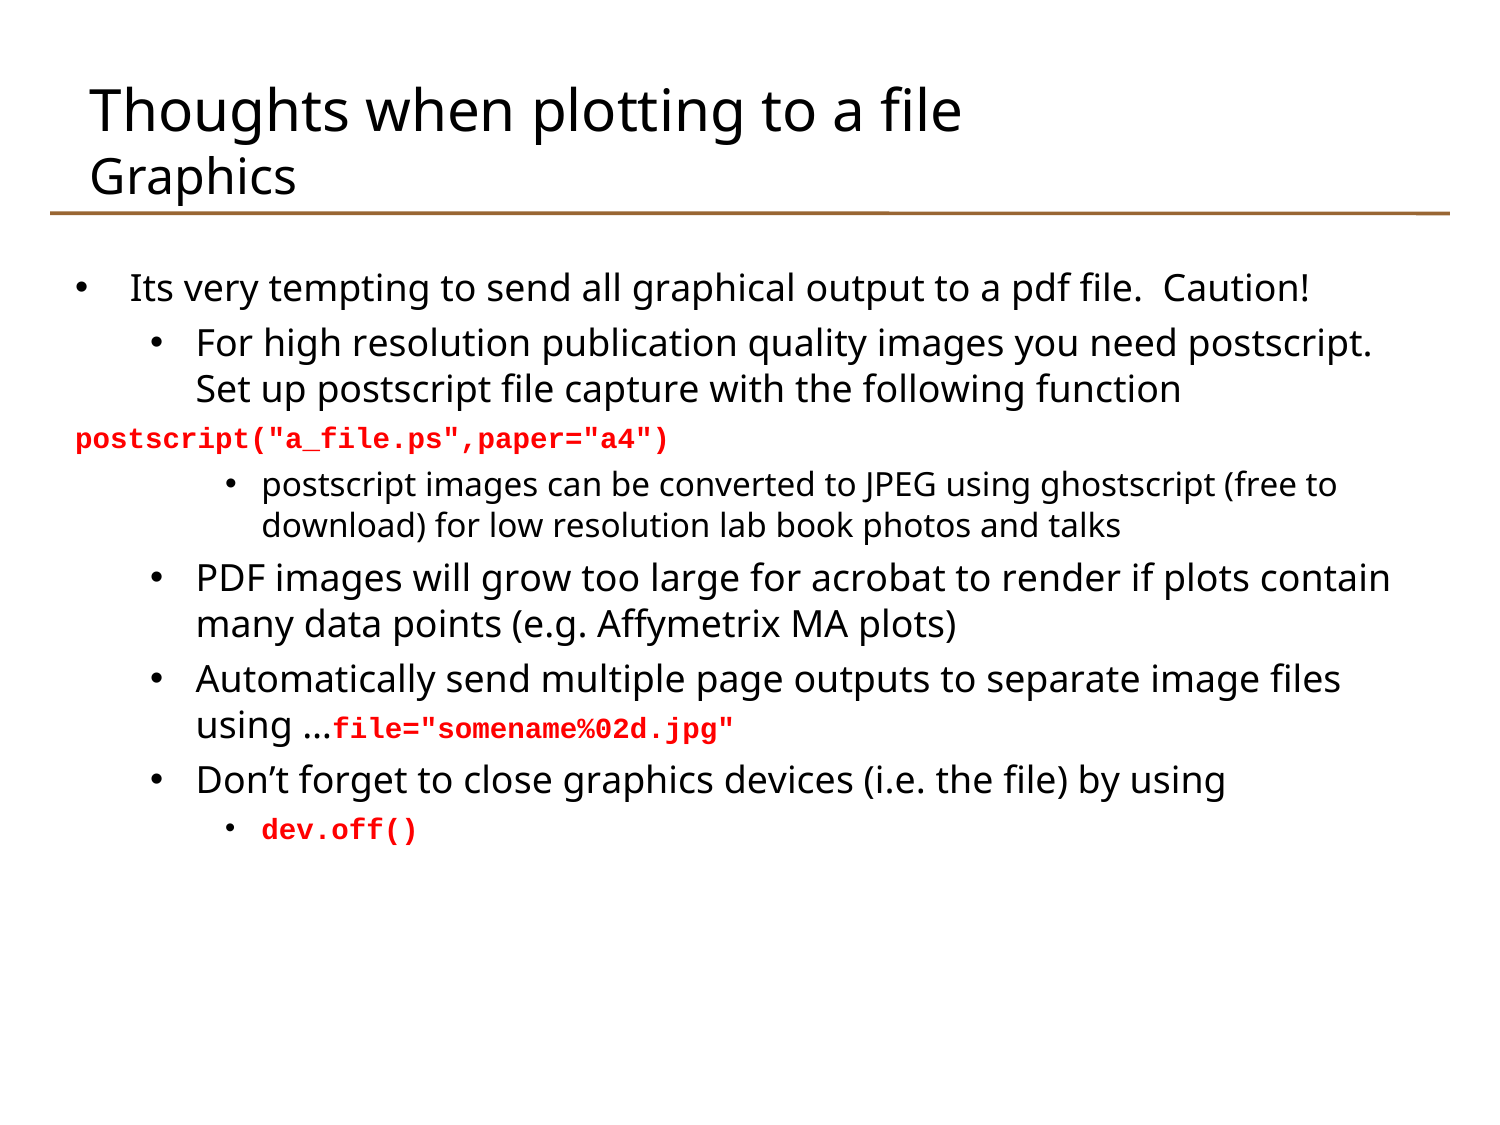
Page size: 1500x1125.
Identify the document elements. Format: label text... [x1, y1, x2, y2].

text_box Thoughts when plotting to a file Graphics [75, 44, 1425, 233]
text_box Its very tempting to send all graphical output to a pdf file. Caution! For high resolution publication quality images you need postscript. Set up postscript file capture with the following function postscript("a_file.ps",paper="a4")‏ postscript images can be converted to JPEG using ghostscript (free to download) for low resolution lab book photos and talks PDF images will grow too large for acrobat to render if plots contain many data points (e.g. Affymetrix MA plots)‏ Automatically send multiple page outputs to separate image files using …file="somename%02d.jpg" Don’t forget to close graphics devices (i.e. the file) by using dev.off()‏ [75, 263, 1425, 1048]
